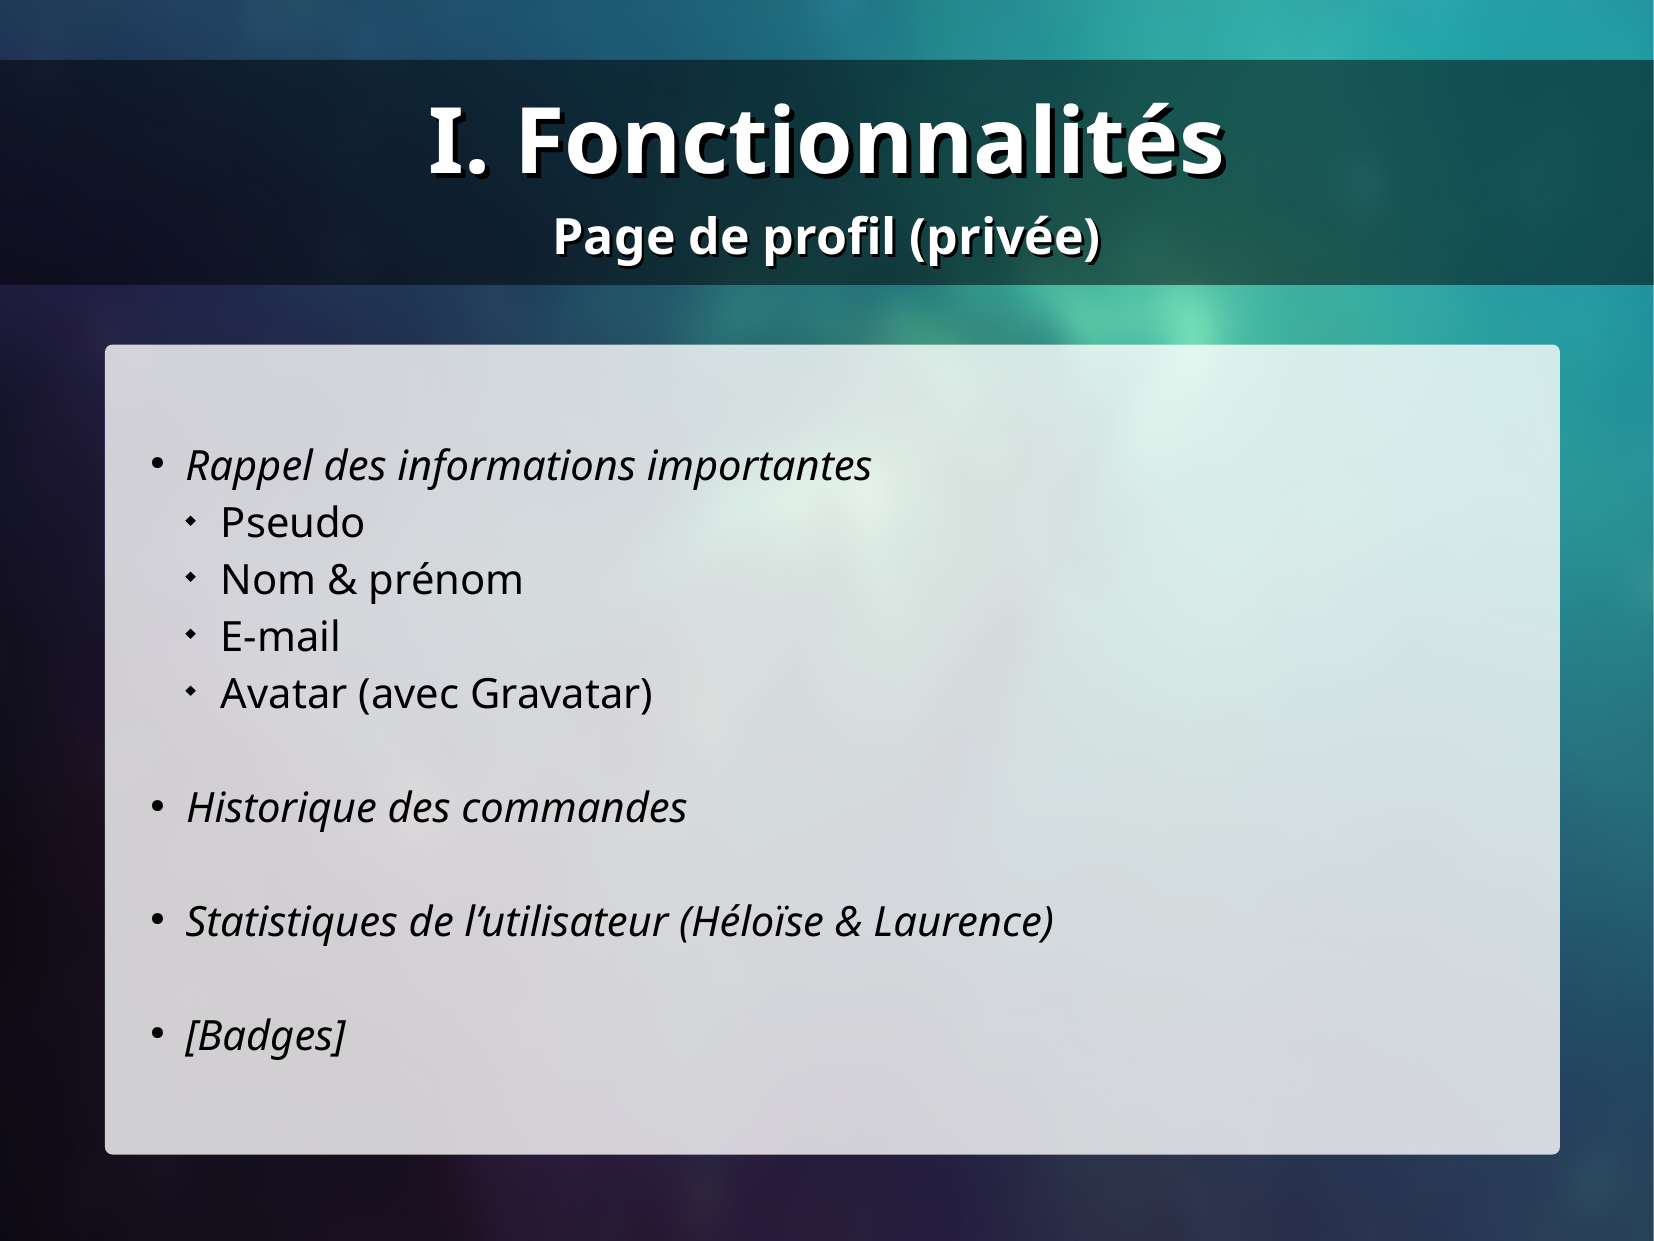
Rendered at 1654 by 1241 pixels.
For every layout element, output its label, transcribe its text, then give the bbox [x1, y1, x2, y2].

picture [0, 285, 1654, 1241]
subtitle Rappel des informations importantes Pseudo Nom & prénom E-mail Avatar (avec Gravatar) Historique des commandes Statistiques de l’utilisateur (Héloïse & Laurence) [Badges] [104, 344, 1560, 1155]
title I. Fonctionnalités Page de profil (privée) [0, 59, 1654, 285]
picture [0, 0, 1654, 59]
